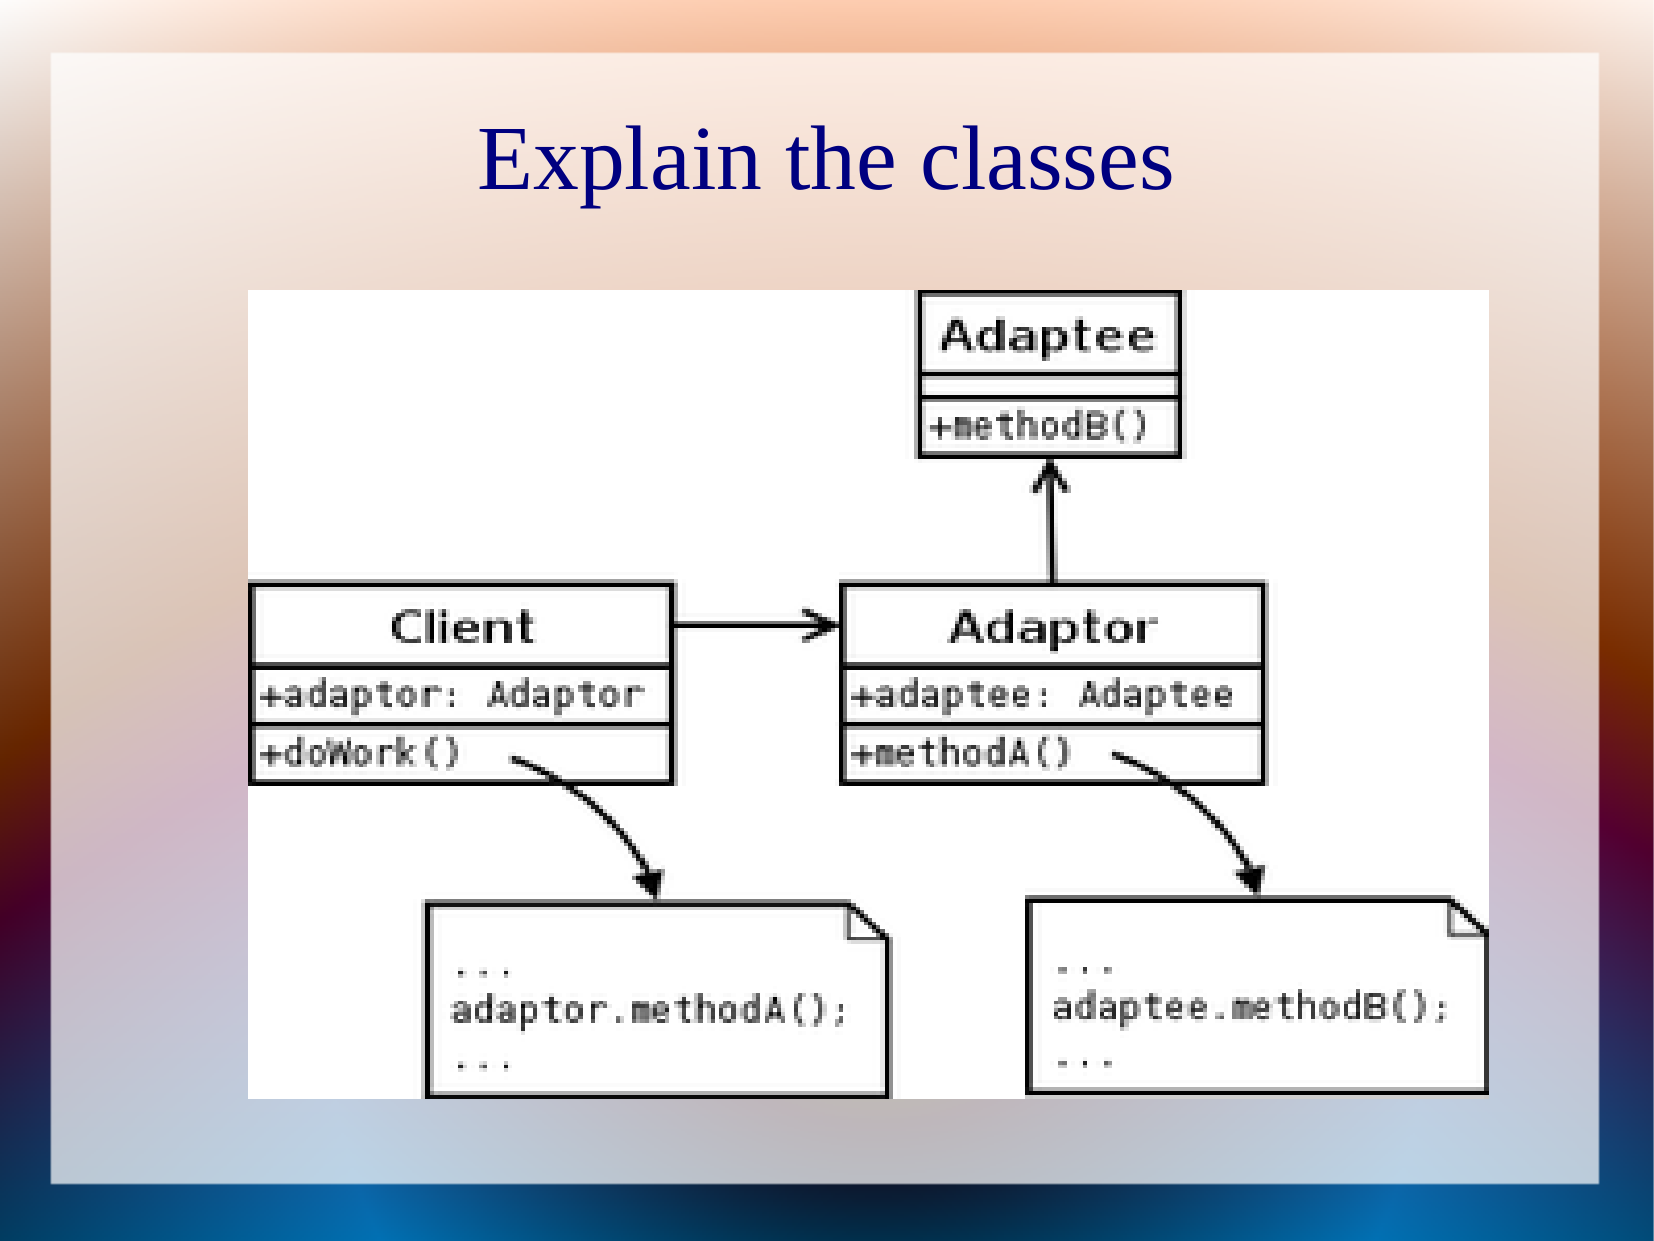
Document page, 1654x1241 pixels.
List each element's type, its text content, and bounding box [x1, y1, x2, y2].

picture [0, 0, 1654, 1241]
title Explain the classes [82, 55, 1571, 263]
